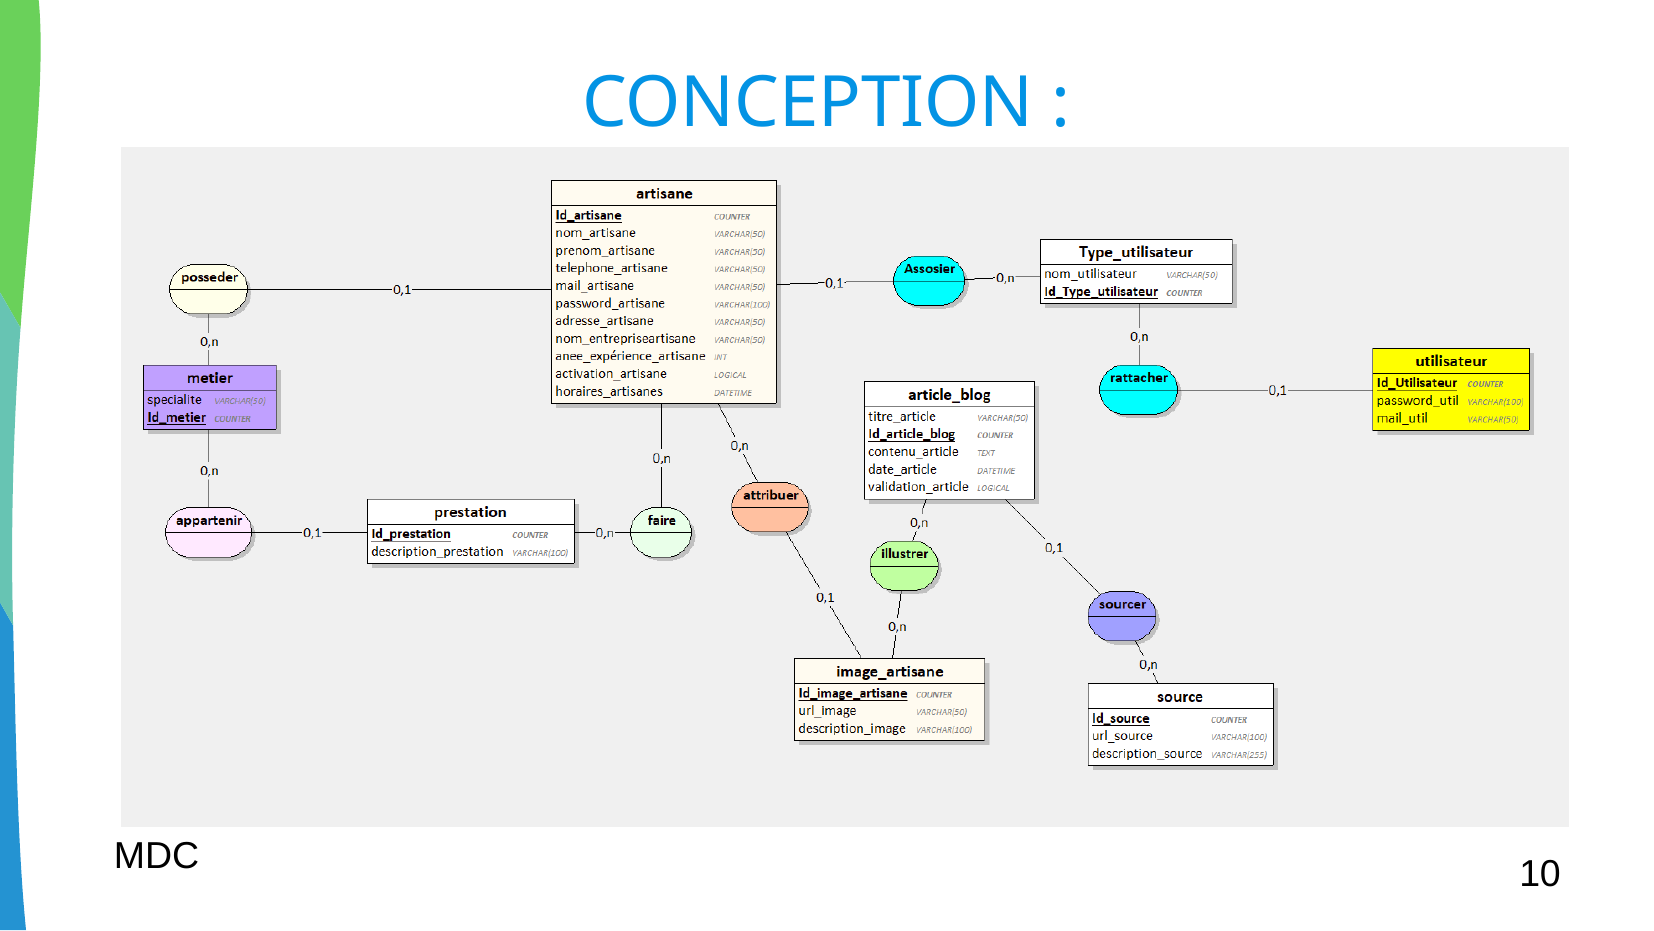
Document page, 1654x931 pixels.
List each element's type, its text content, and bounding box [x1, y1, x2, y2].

text_box MDC [88, 826, 215, 884]
picture [121, 147, 1569, 827]
text_box CONCEPTION : [0, 47, 1654, 148]
text_box <numéro> [1504, 845, 1654, 916]
